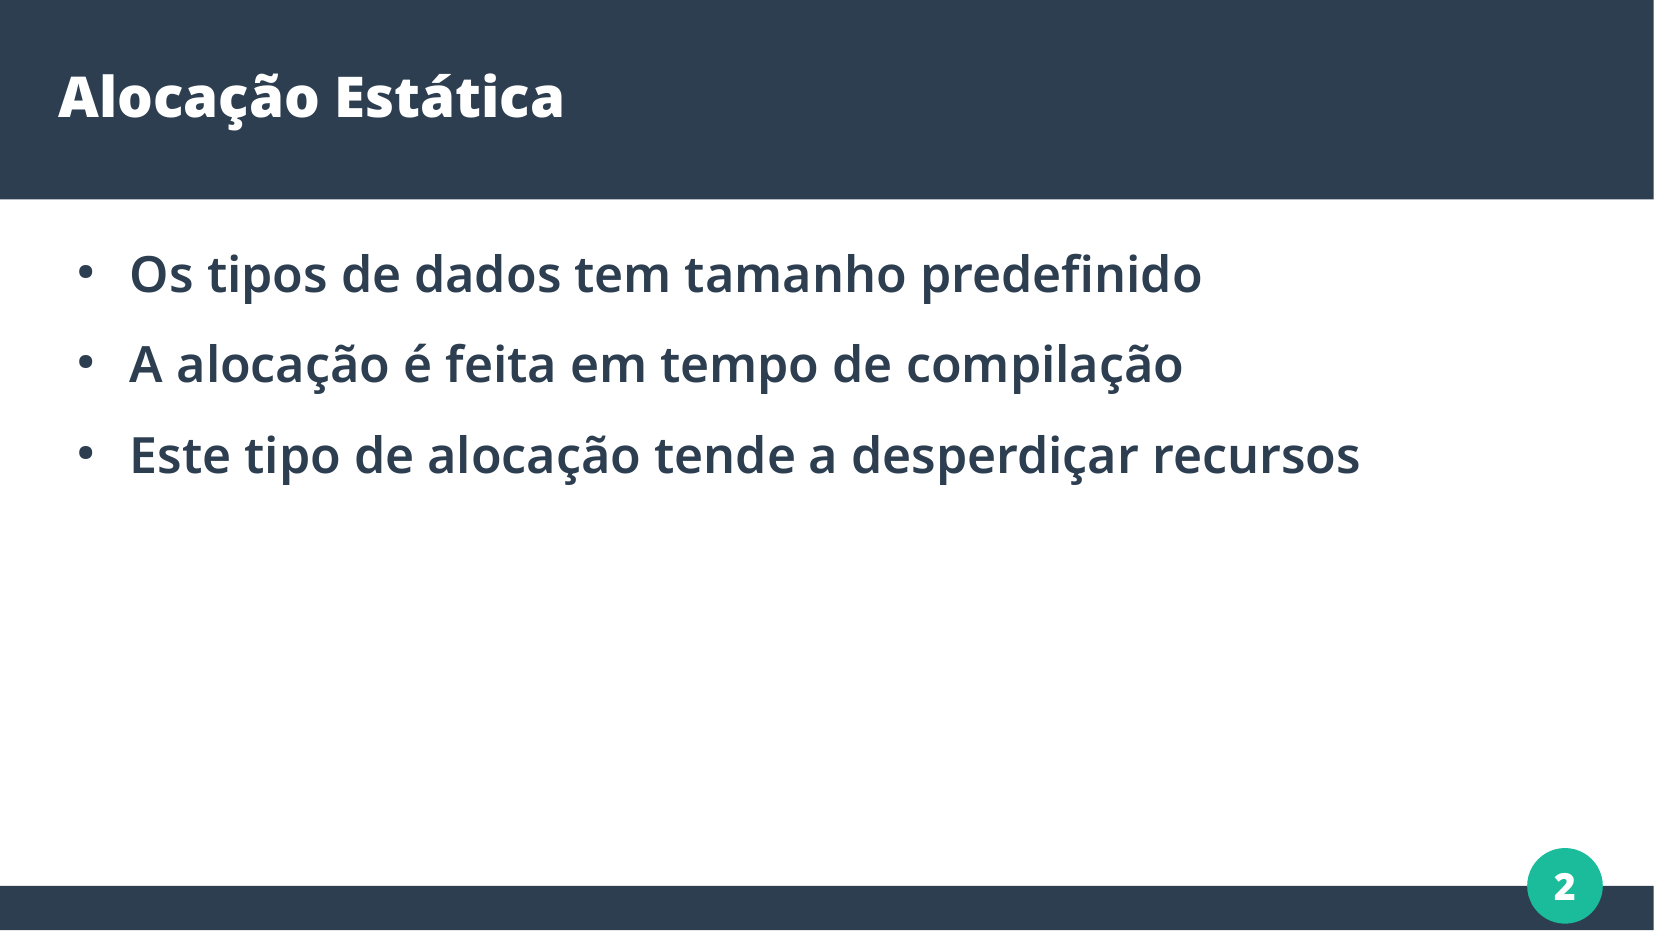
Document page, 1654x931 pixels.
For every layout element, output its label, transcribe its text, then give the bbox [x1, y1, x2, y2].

list Os tipos de dados tem tamanho predefinido A alocação é feita em tempo de compilação Este tipo de alocação tende a desperdiçar recursos [59, 239, 1595, 860]
title Alocação Estática [59, 37, 1595, 156]
